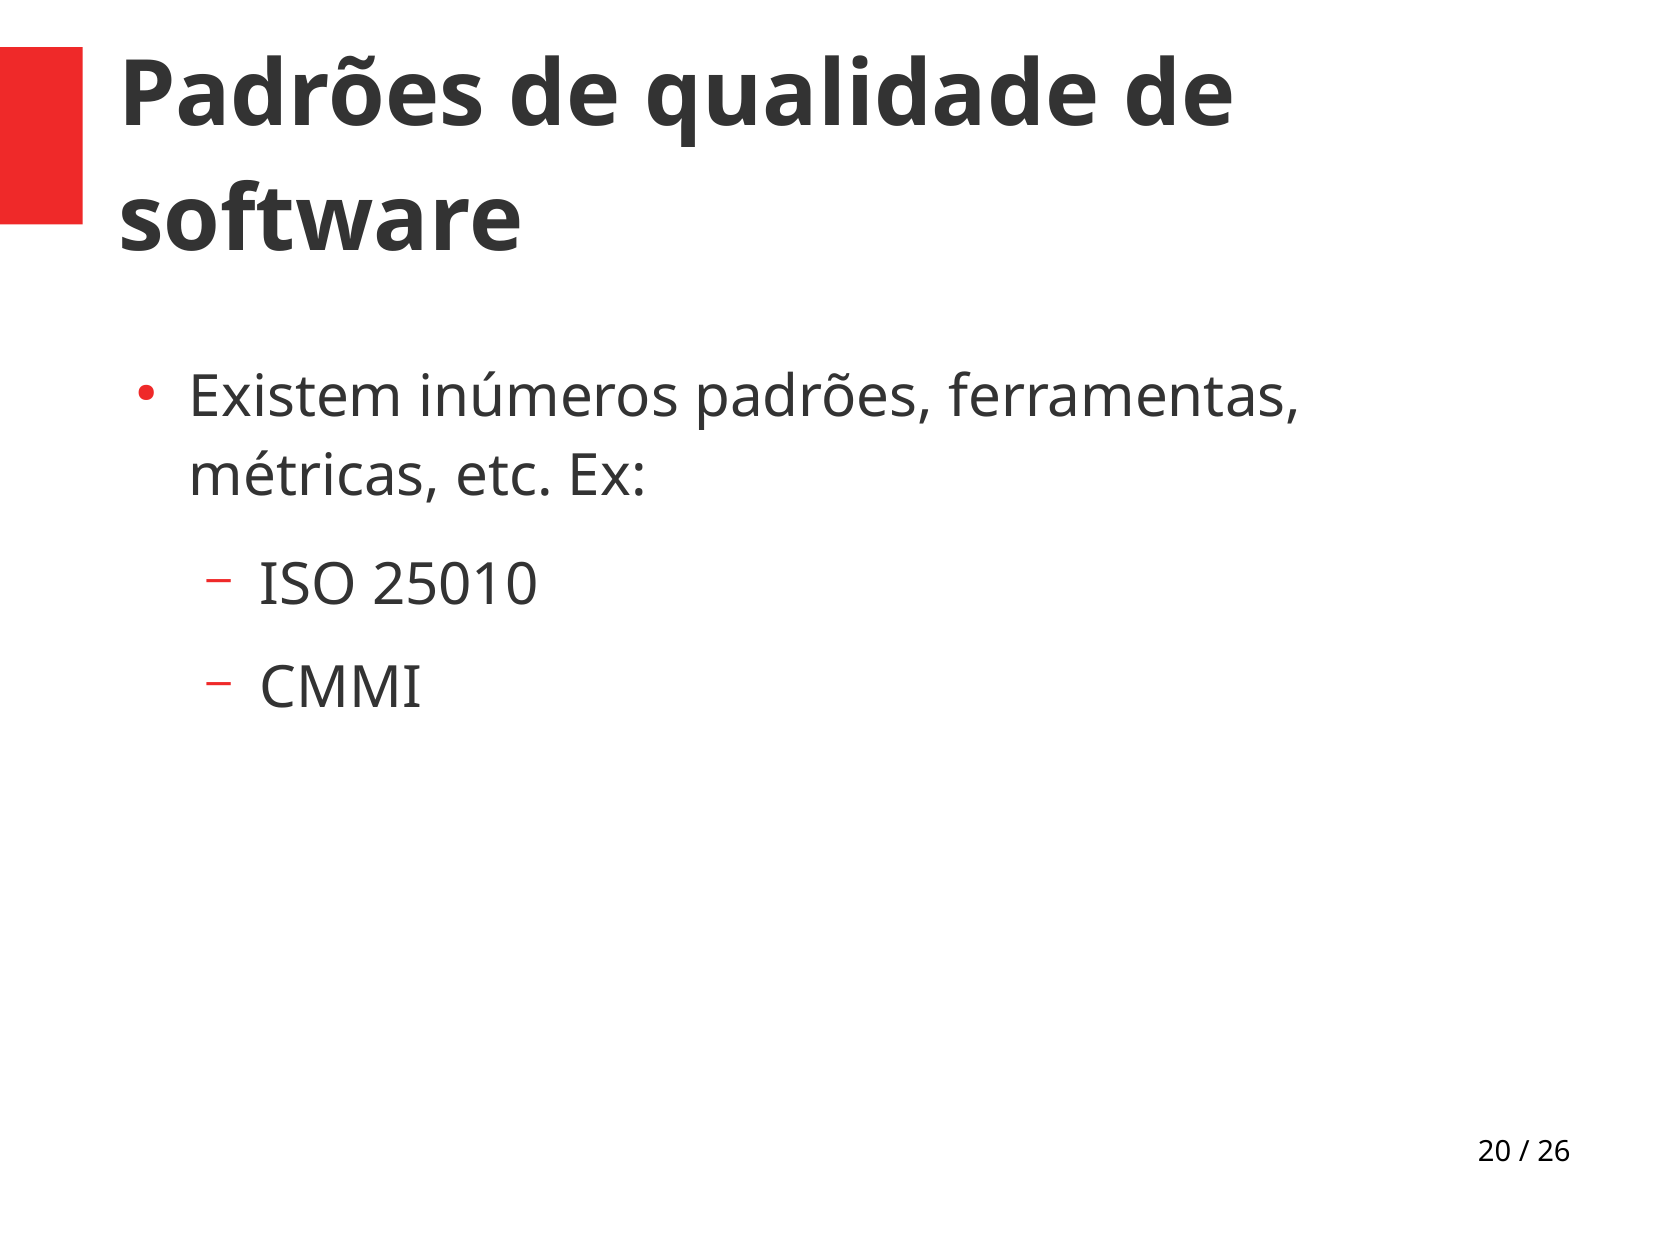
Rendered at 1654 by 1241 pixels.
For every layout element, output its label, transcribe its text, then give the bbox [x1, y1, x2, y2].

list Existem inúmeros padrões, ferramentas, métricas, etc. Ex: ISO 25010 CMMI [118, 354, 1536, 1074]
title Padrões de qualidade de software [118, 45, 1571, 260]
